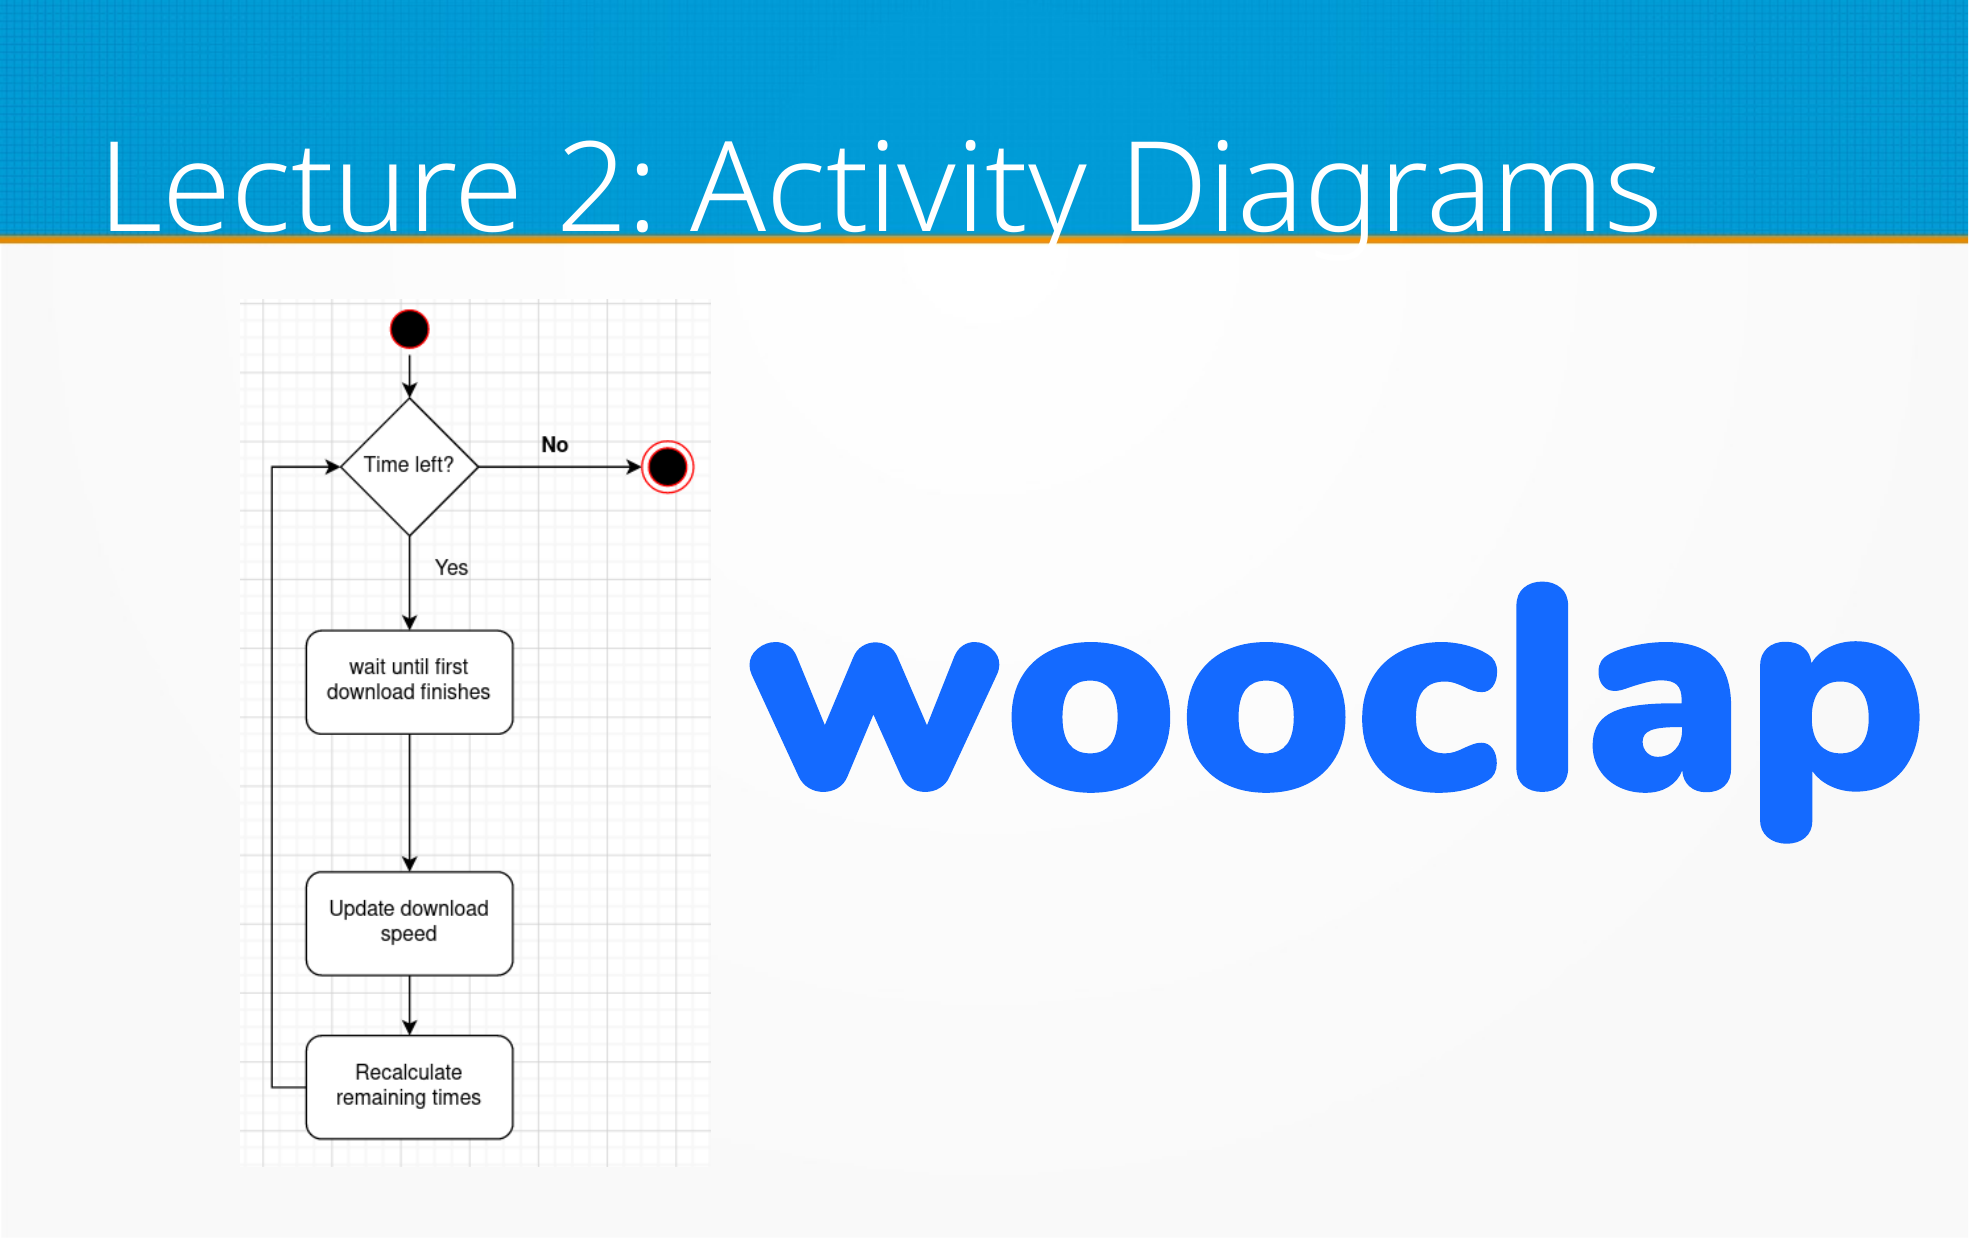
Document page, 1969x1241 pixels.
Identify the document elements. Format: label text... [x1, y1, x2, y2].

list [98, 290, 1870, 1156]
picture [0, 233, 1969, 1241]
title Lecture 2: Activity Diagrams [98, 49, 1870, 257]
